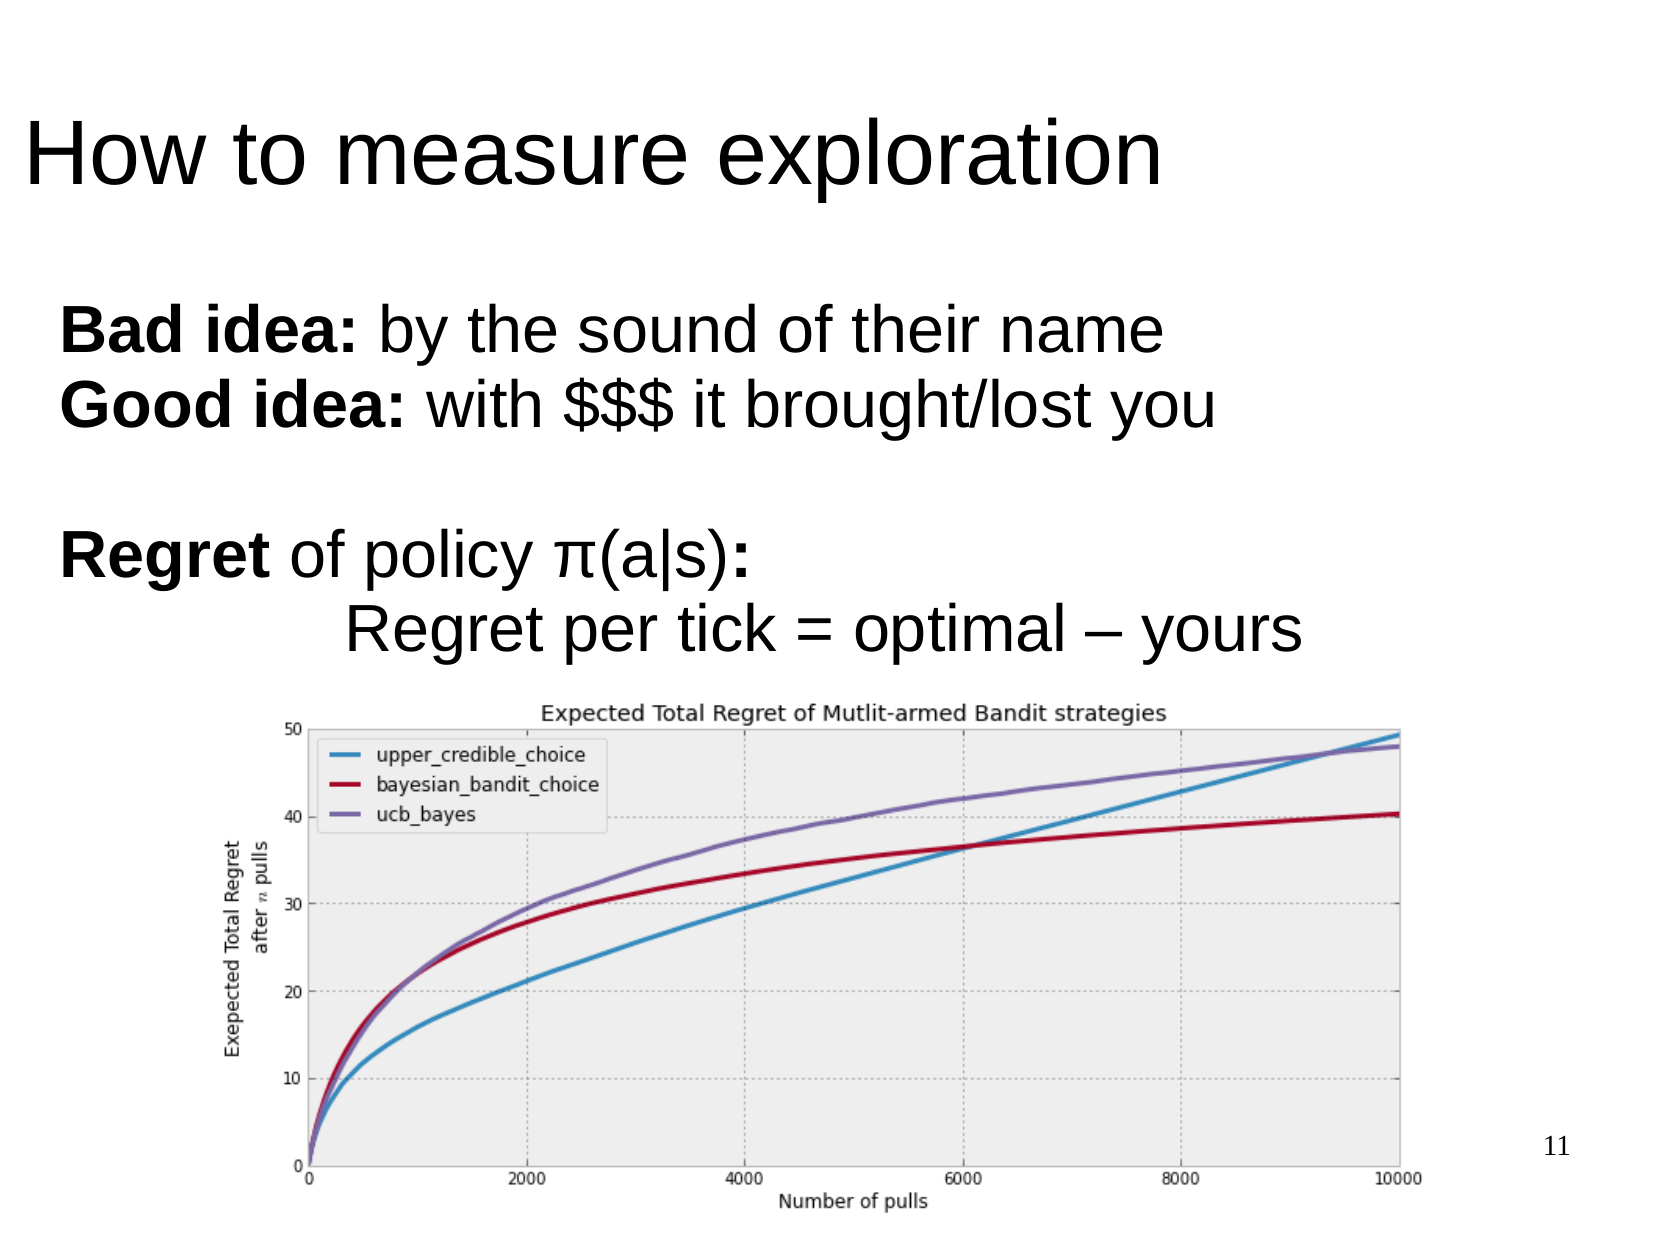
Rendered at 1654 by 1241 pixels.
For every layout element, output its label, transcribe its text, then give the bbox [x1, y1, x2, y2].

picture [214, 693, 1434, 1224]
text_box Bad idea: by the sound of their name Good idea: with $$$ it brought/lost you Regret of policy π(a|s): Regret per tick = optimal – yours [45, 285, 1606, 1197]
title How to measure exploration [23, 49, 1512, 257]
